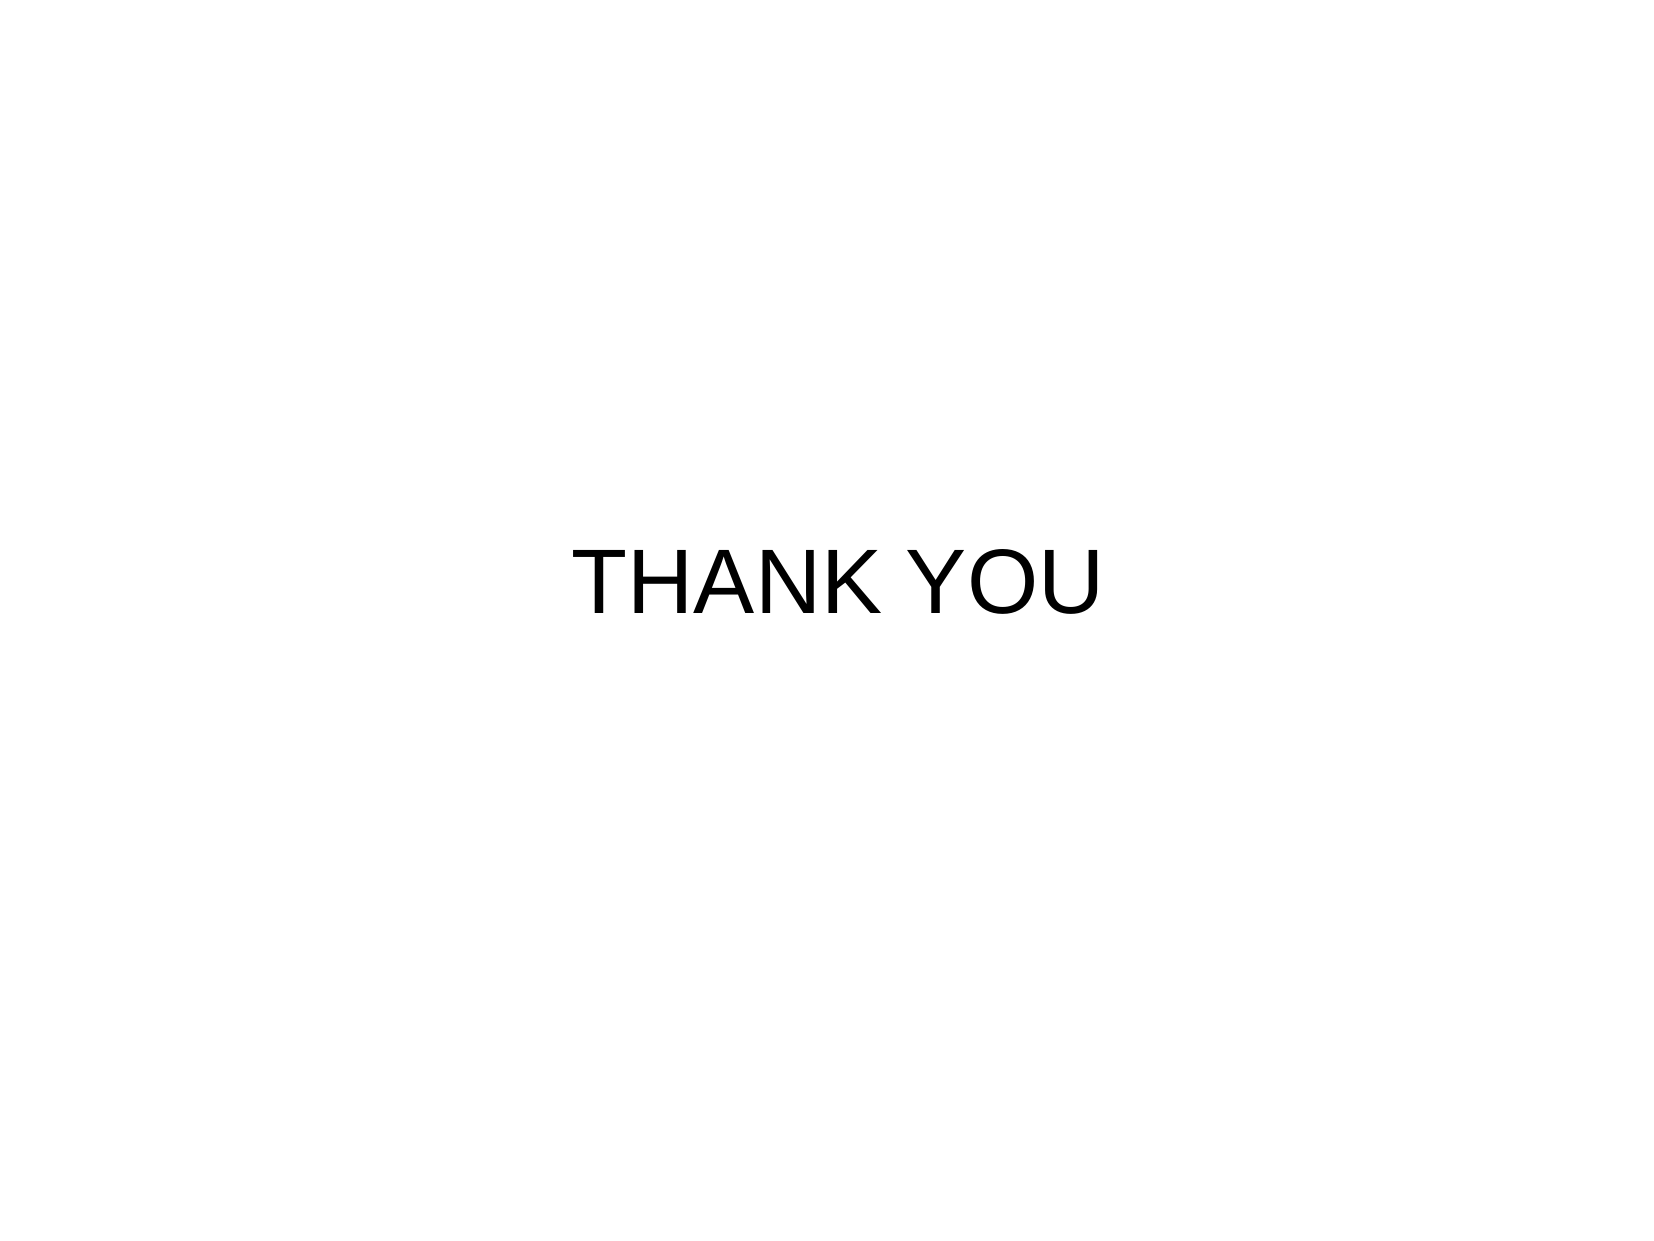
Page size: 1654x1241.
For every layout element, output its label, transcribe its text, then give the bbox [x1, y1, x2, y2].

title THANK YOU [94, 477, 1583, 686]
